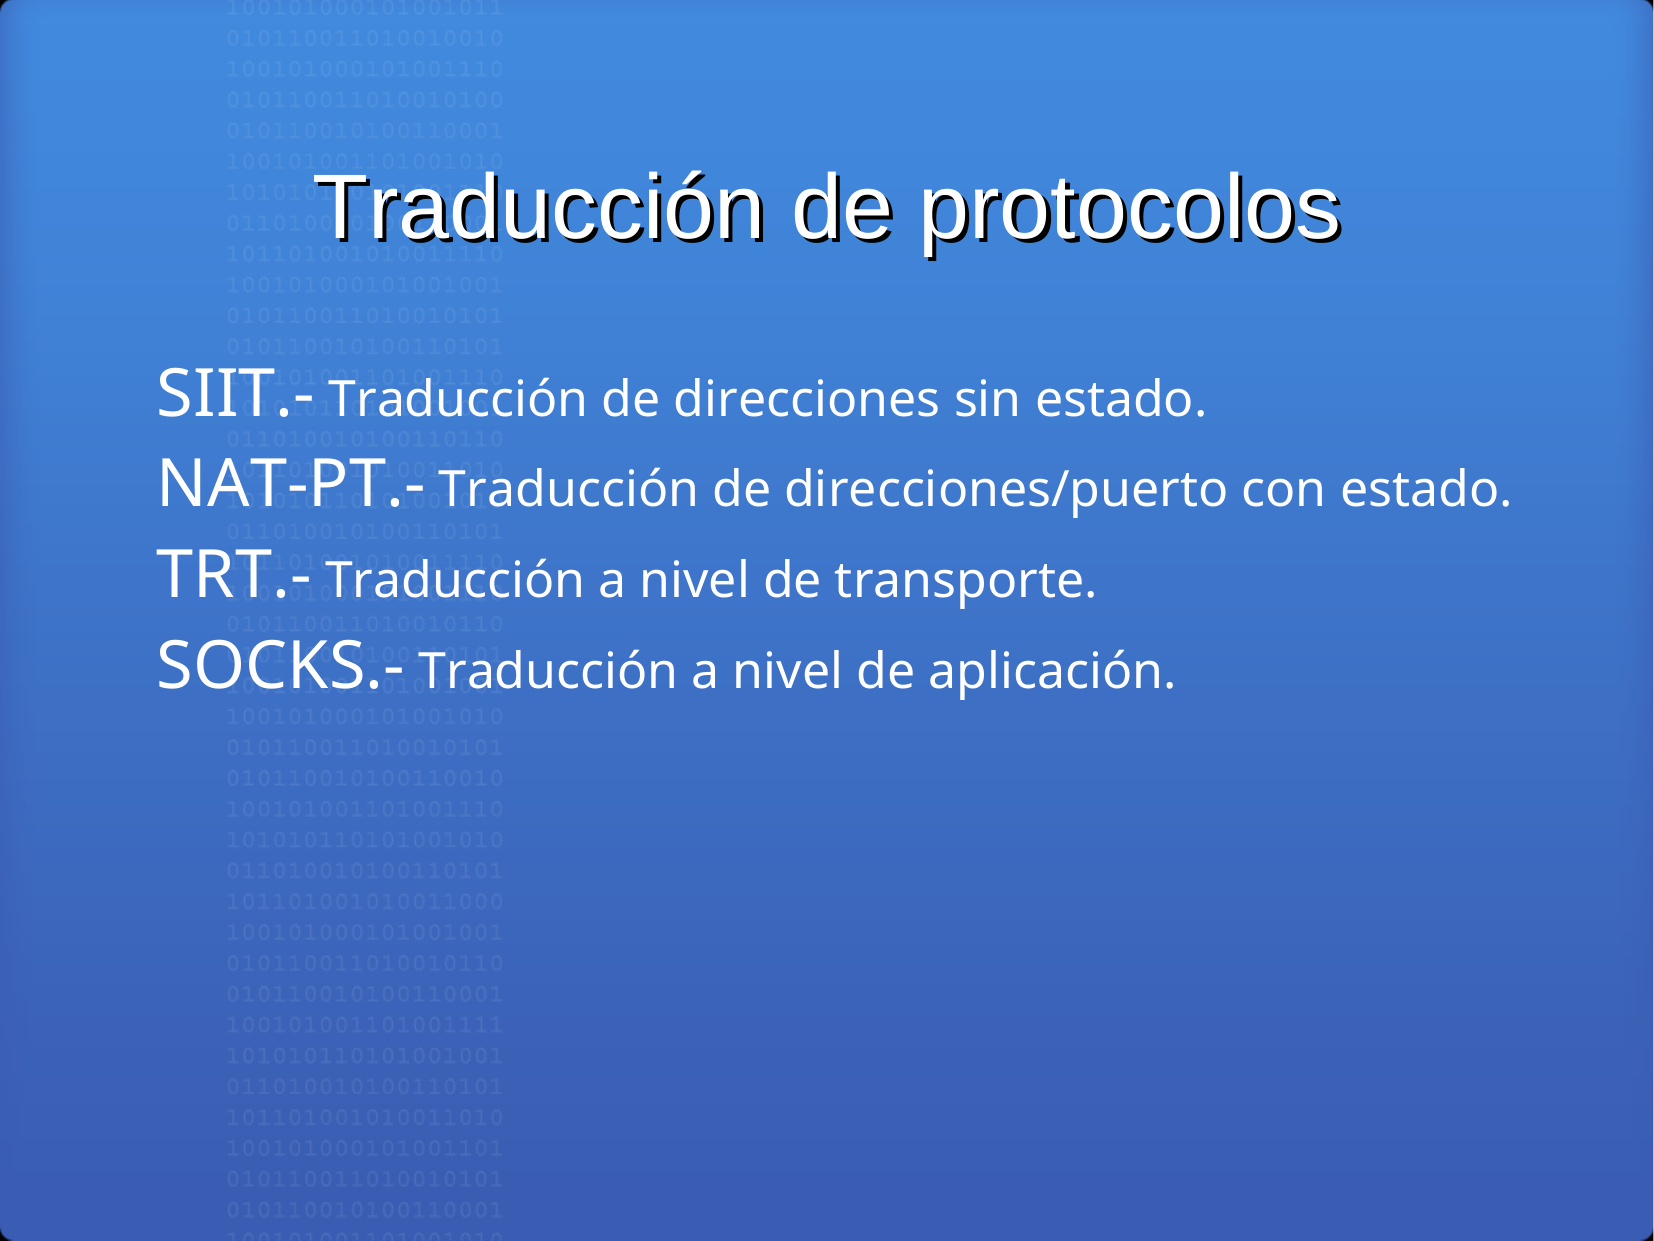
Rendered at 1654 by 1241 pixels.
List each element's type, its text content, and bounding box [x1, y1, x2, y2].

subtitle SIIT.- Traducción de direcciones sin estado. NAT-PT.- Traducción de direcciones/puerto con estado. TRT.- Traducción a nivel de transporte. SOCKS.- Traducción a nivel de aplicación. [121, 352, 1534, 1119]
title Traducción de protocolos [121, 110, 1534, 303]
picture [0, 0, 1654, 1241]
